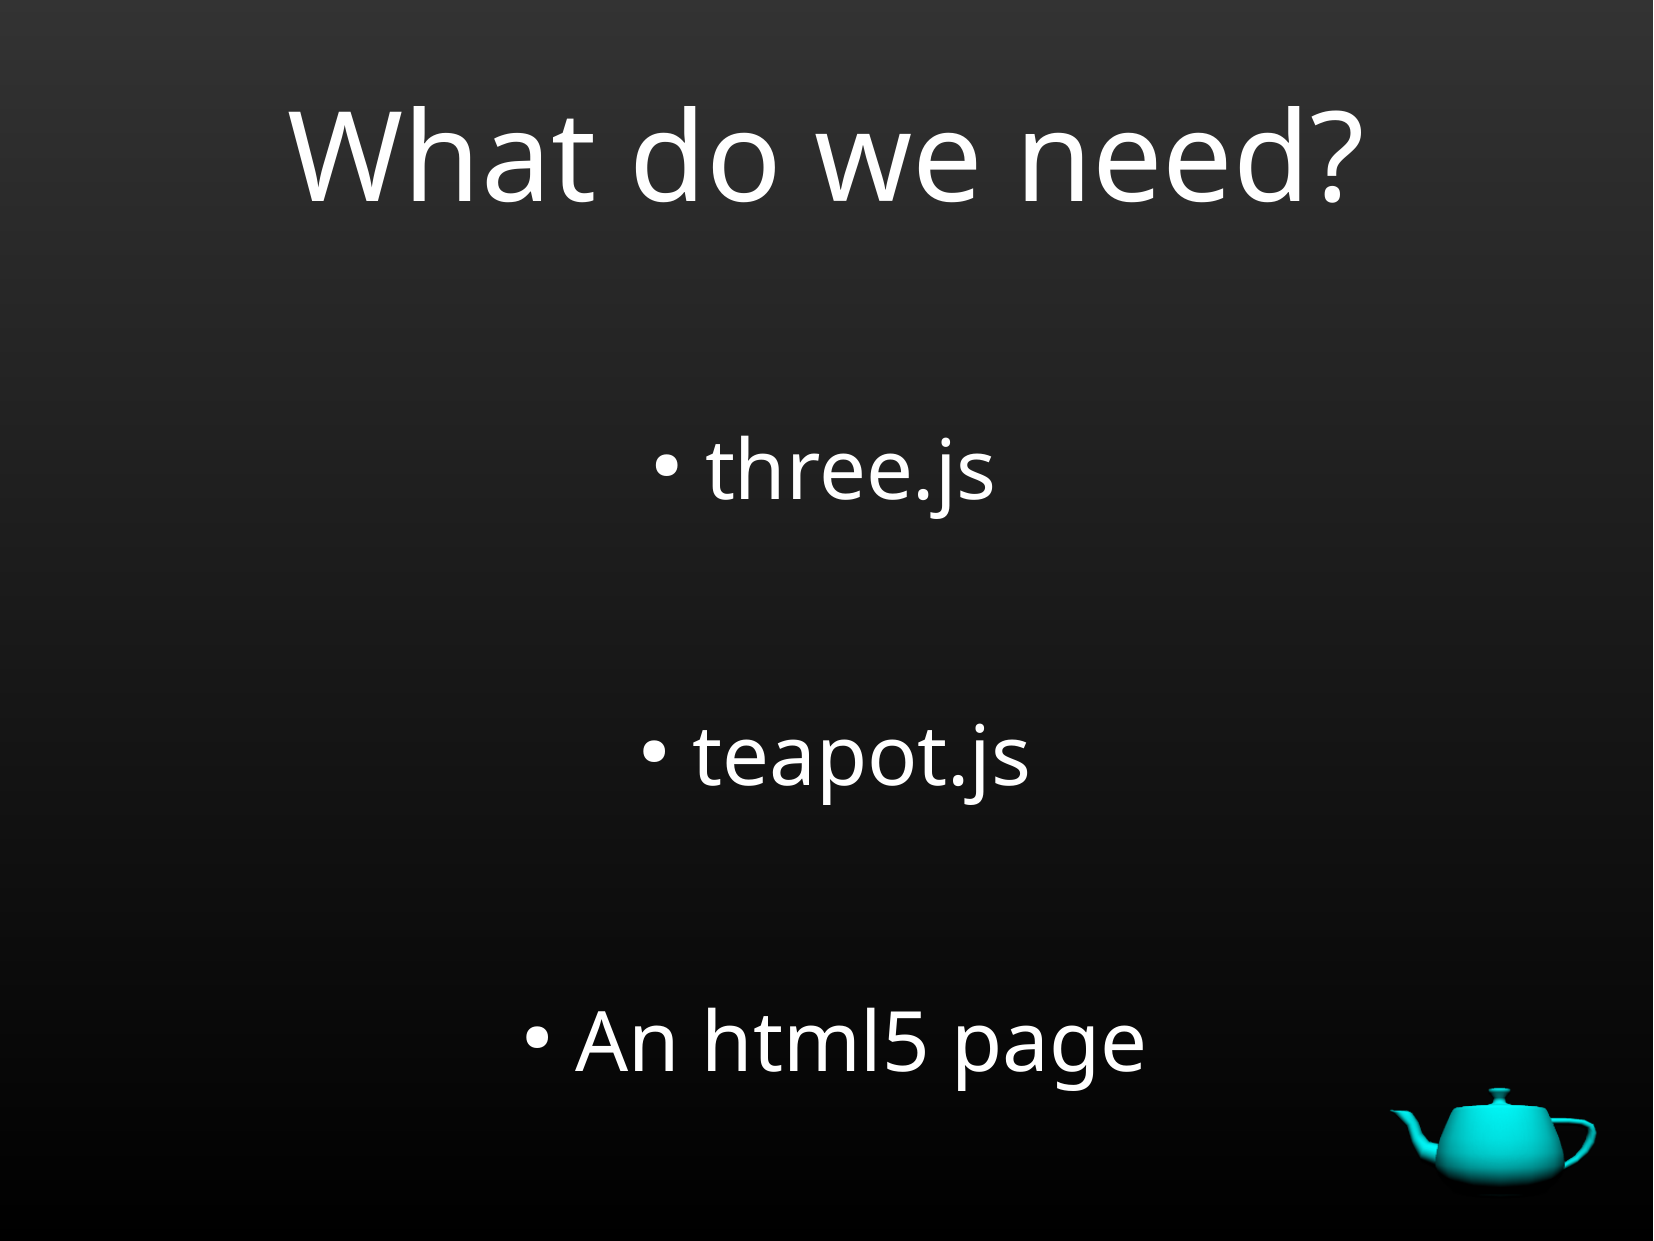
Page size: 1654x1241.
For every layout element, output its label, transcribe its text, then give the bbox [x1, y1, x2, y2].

list three.js teapot.js An html5 page [82, 290, 1571, 1109]
title What do we need? [82, 56, 1571, 250]
picture [1387, 1085, 1599, 1201]
